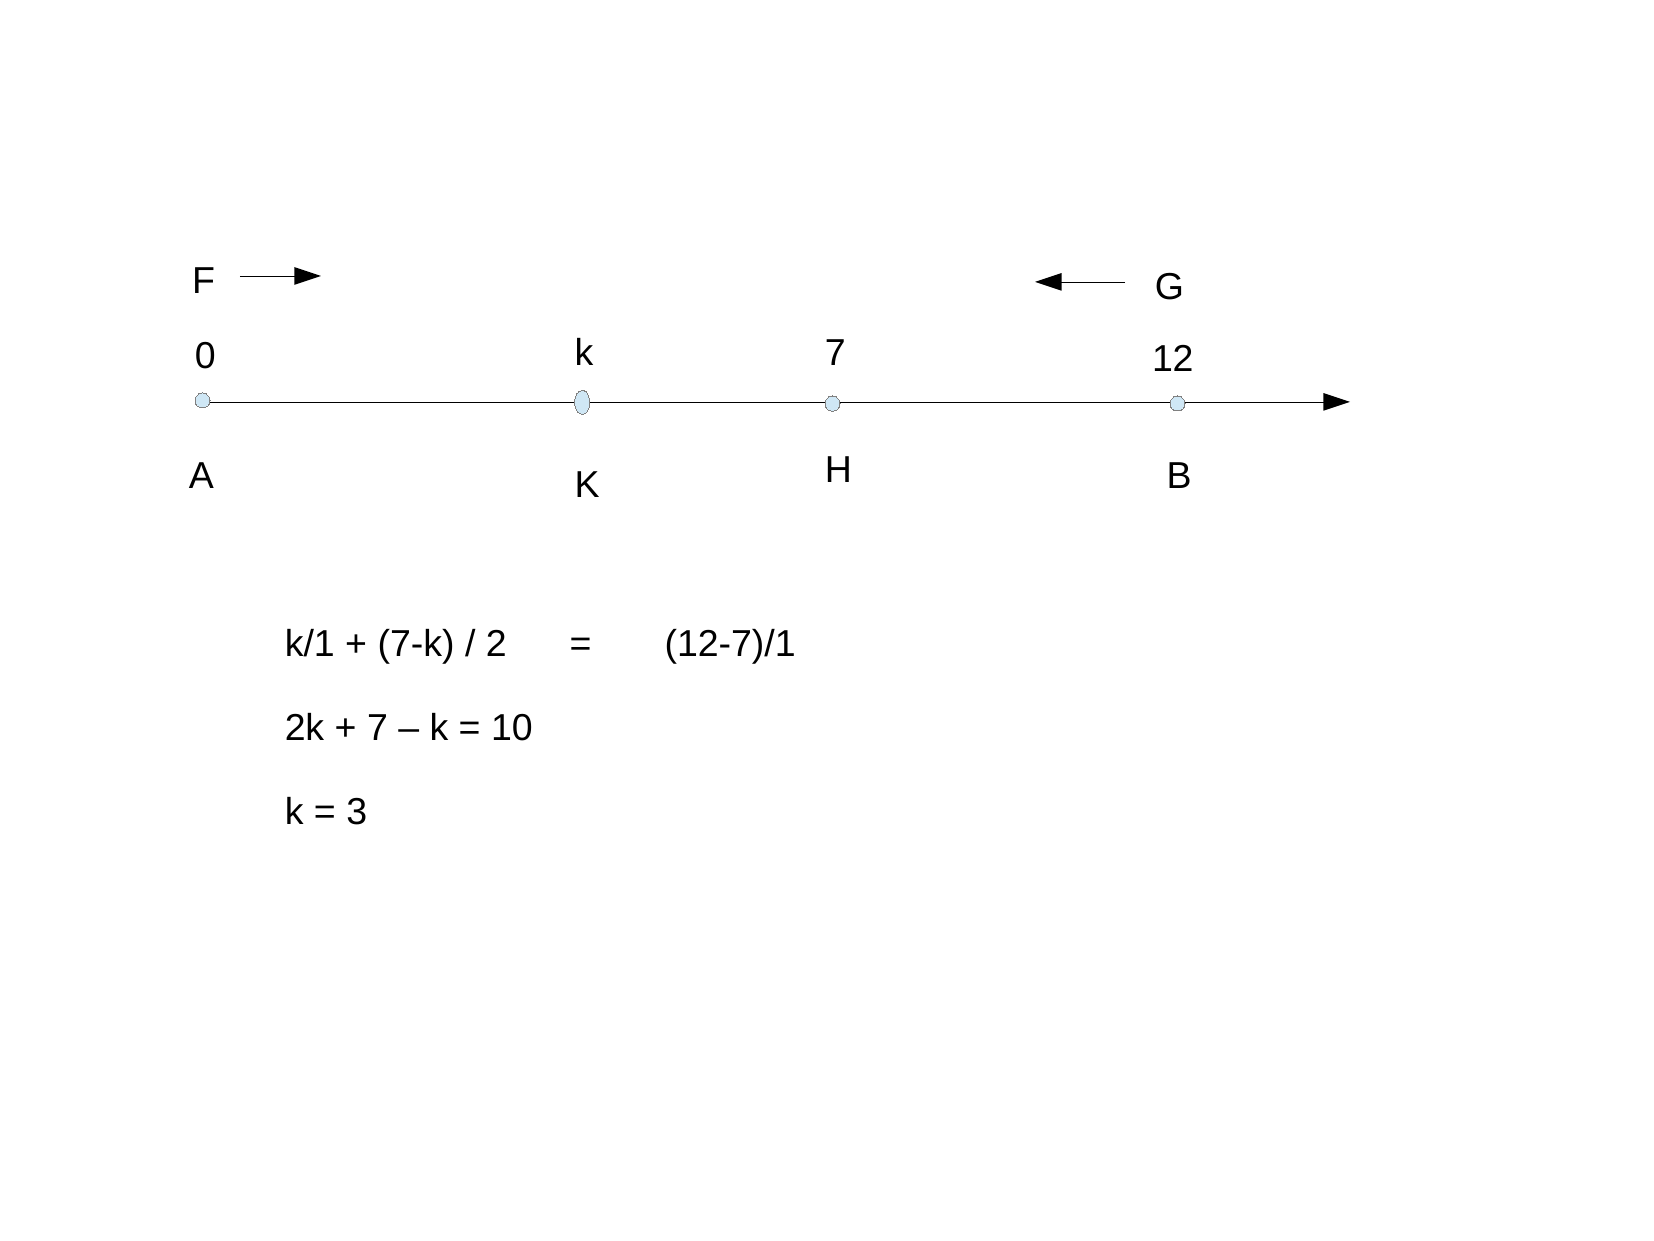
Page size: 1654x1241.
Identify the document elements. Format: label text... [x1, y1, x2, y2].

text_box G [1140, 257, 1199, 315]
text_box F [177, 251, 230, 309]
text_box [1170, 395, 1186, 411]
text_box k/1 + (7-k) / 2 = (12-7)/1 2k + 7 – k = 10 k = 3 [270, 615, 812, 841]
text_box 7 [810, 324, 861, 382]
text_box [574, 390, 590, 415]
text_box [195, 392, 211, 408]
text_box B [1151, 446, 1207, 504]
text_box k [559, 324, 609, 382]
text_box A [174, 446, 229, 504]
text_box K [559, 456, 615, 514]
text_box H [810, 441, 867, 499]
text_box [825, 395, 841, 412]
text_box 0 [180, 326, 231, 384]
text_box 12 [1137, 330, 1209, 387]
